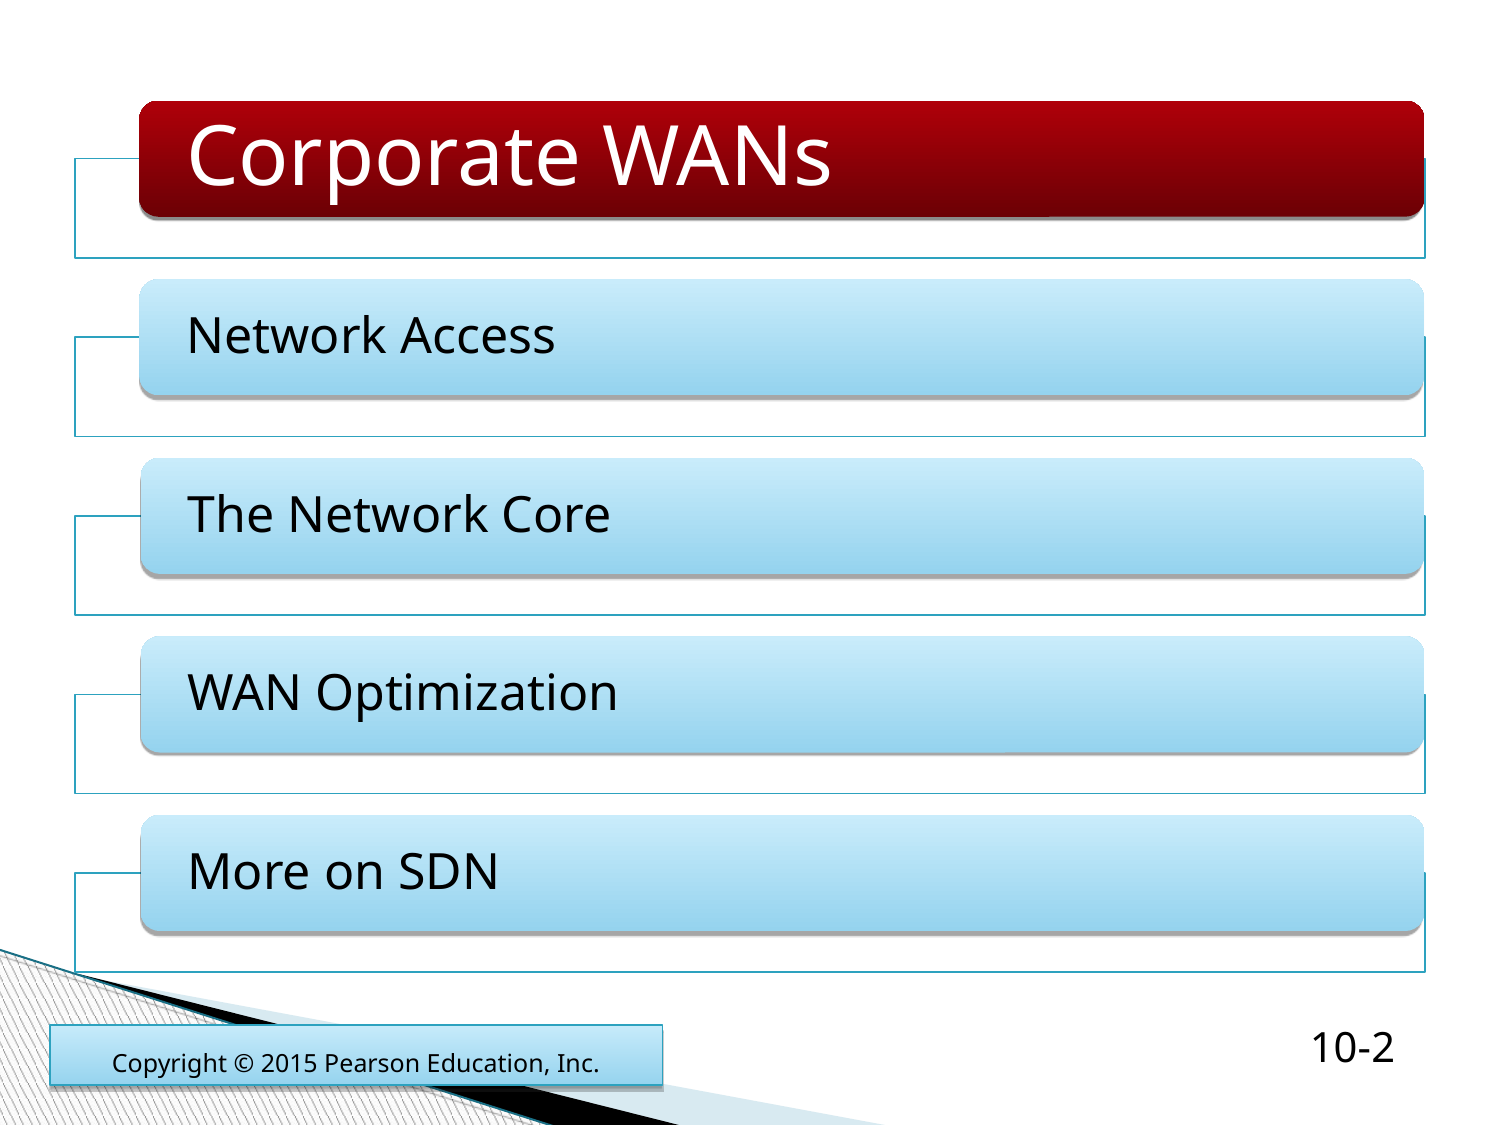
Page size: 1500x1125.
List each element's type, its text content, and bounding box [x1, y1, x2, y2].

text_box [74, 873, 1425, 973]
text_box More on SDN [140, 814, 1425, 932]
text_box [74, 694, 1425, 794]
text_box The Network Core [140, 457, 1425, 574]
text_box WAN Optimization [140, 636, 1425, 753]
text_box Corporate WANs [139, 100, 1425, 217]
text_box [74, 337, 1425, 437]
text_box [74, 515, 1425, 616]
text_box [74, 158, 1425, 258]
text_box Network Access [139, 279, 1424, 396]
picture [0, 952, 543, 1125]
footer Copyright © 2015 Pearson Education, Inc. [50, 1025, 663, 1085]
slide_number 10-1 [1149, 1025, 1410, 1085]
